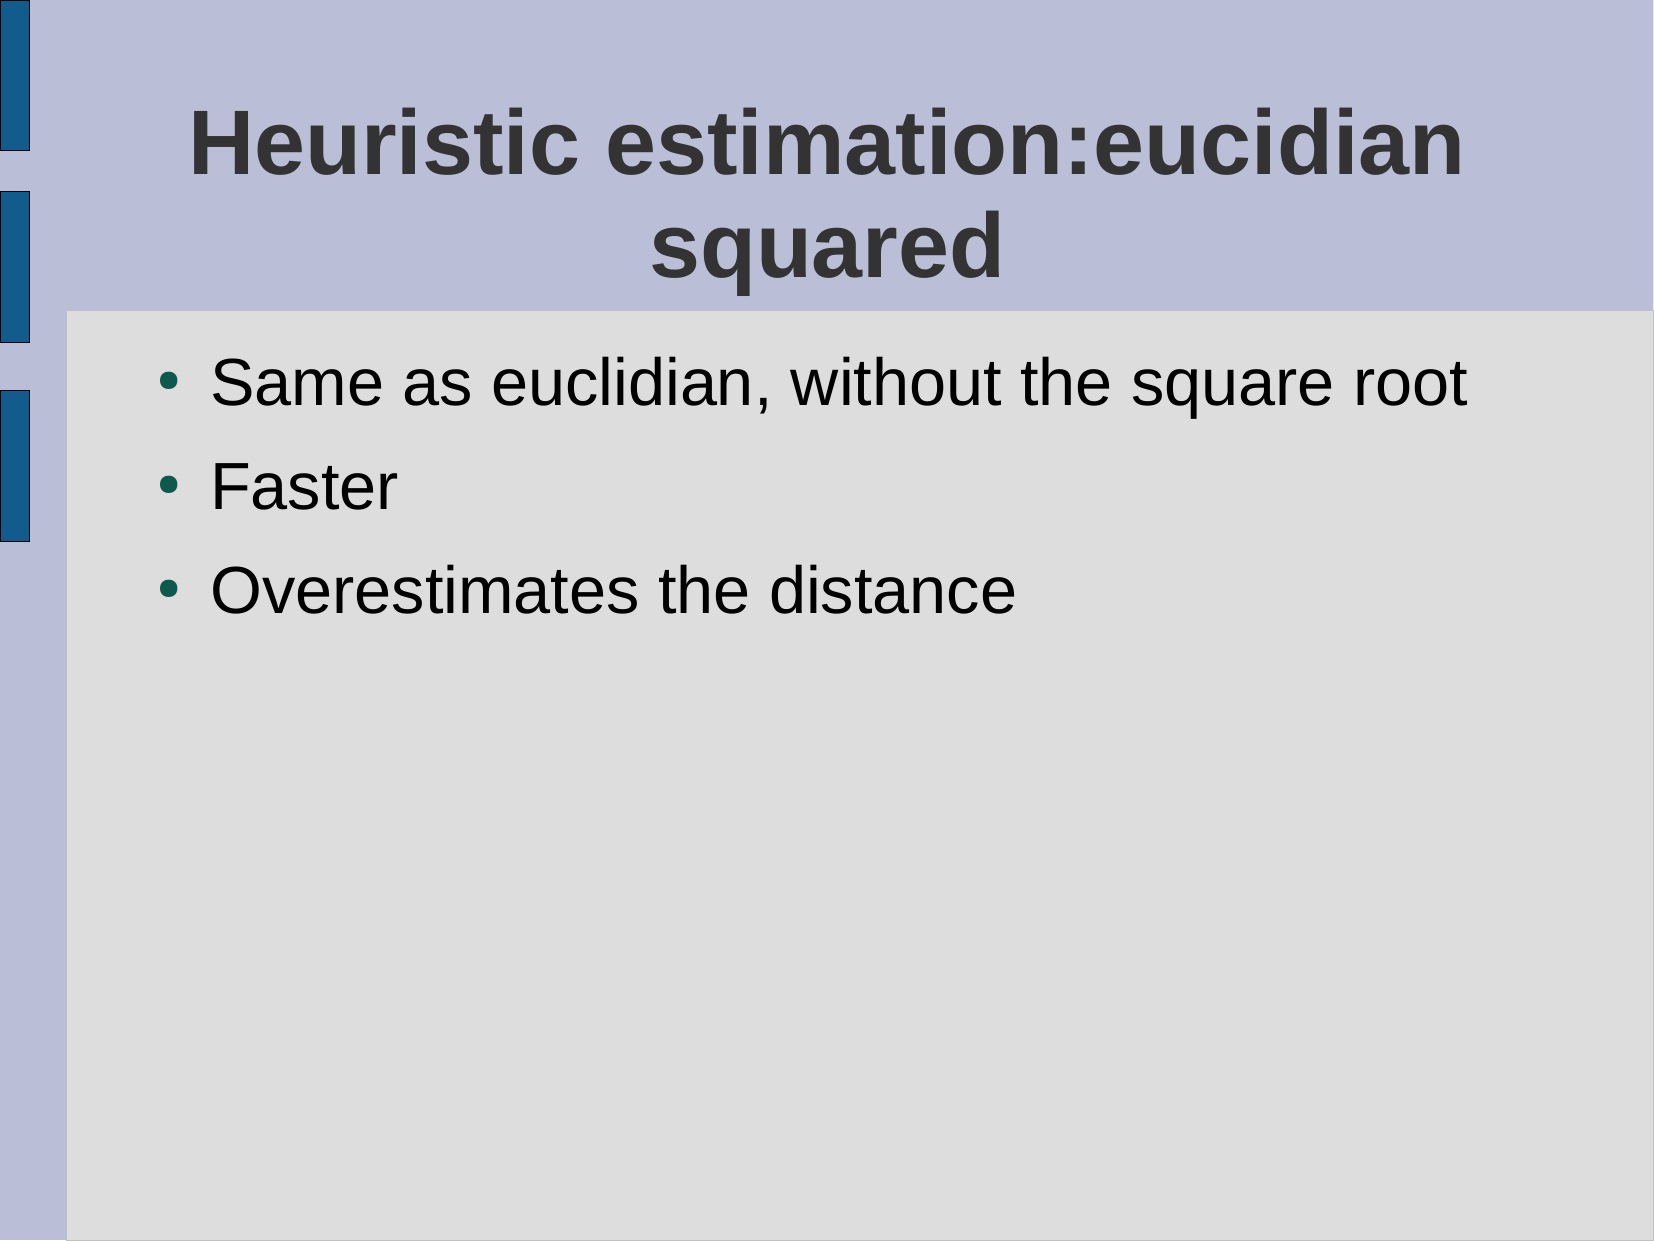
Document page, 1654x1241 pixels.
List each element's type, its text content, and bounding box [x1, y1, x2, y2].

list Same as euclidian, without the square root Faster Overestimates the distance [121, 344, 1534, 718]
title Heuristic estimation:eucidian squared [121, 91, 1534, 299]
